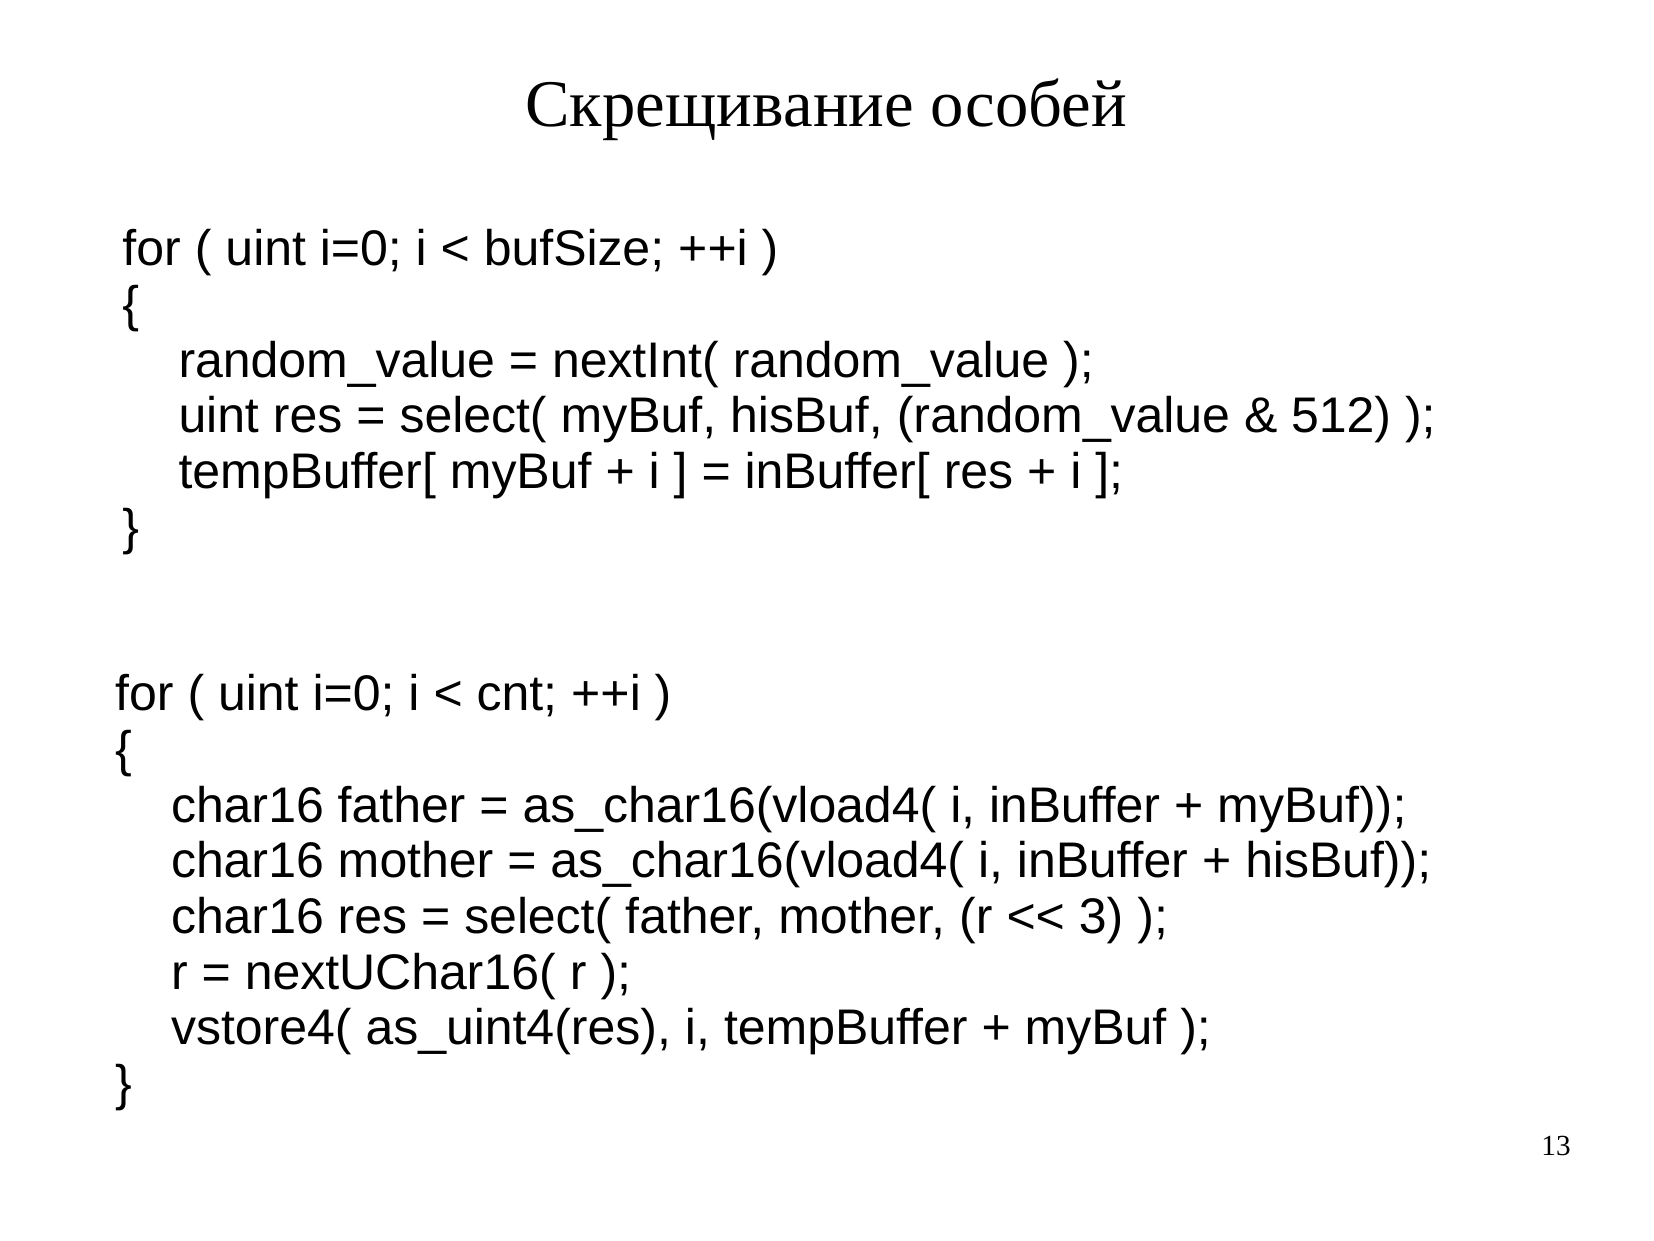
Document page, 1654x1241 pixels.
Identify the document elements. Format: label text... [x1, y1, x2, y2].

text_box Скрещивание особей [335, 59, 1318, 148]
text_box for ( uint i=0; i < bufSize; ++i ) { random_value = nextInt( random_value ); uint res = select( myBuf, hisBuf, (random_value & 512) ); tempBuffer[ myBuf + i ] = inBuffer[ res + i ]; } [107, 212, 1546, 563]
text_box for ( uint i=0; i < cnt; ++i ) { char16 father = as_char16(vload4( i, inBuffer + myBuf)); char16 mother = as_char16(vload4( i, inBuffer + hisBuf)); char16 res = select( father, mother, (r << 3) ); r = nextUChar16( r ); vstore4( as_uint4(res), i, tempBuffer + myBuf ); } [100, 657, 1554, 1119]
